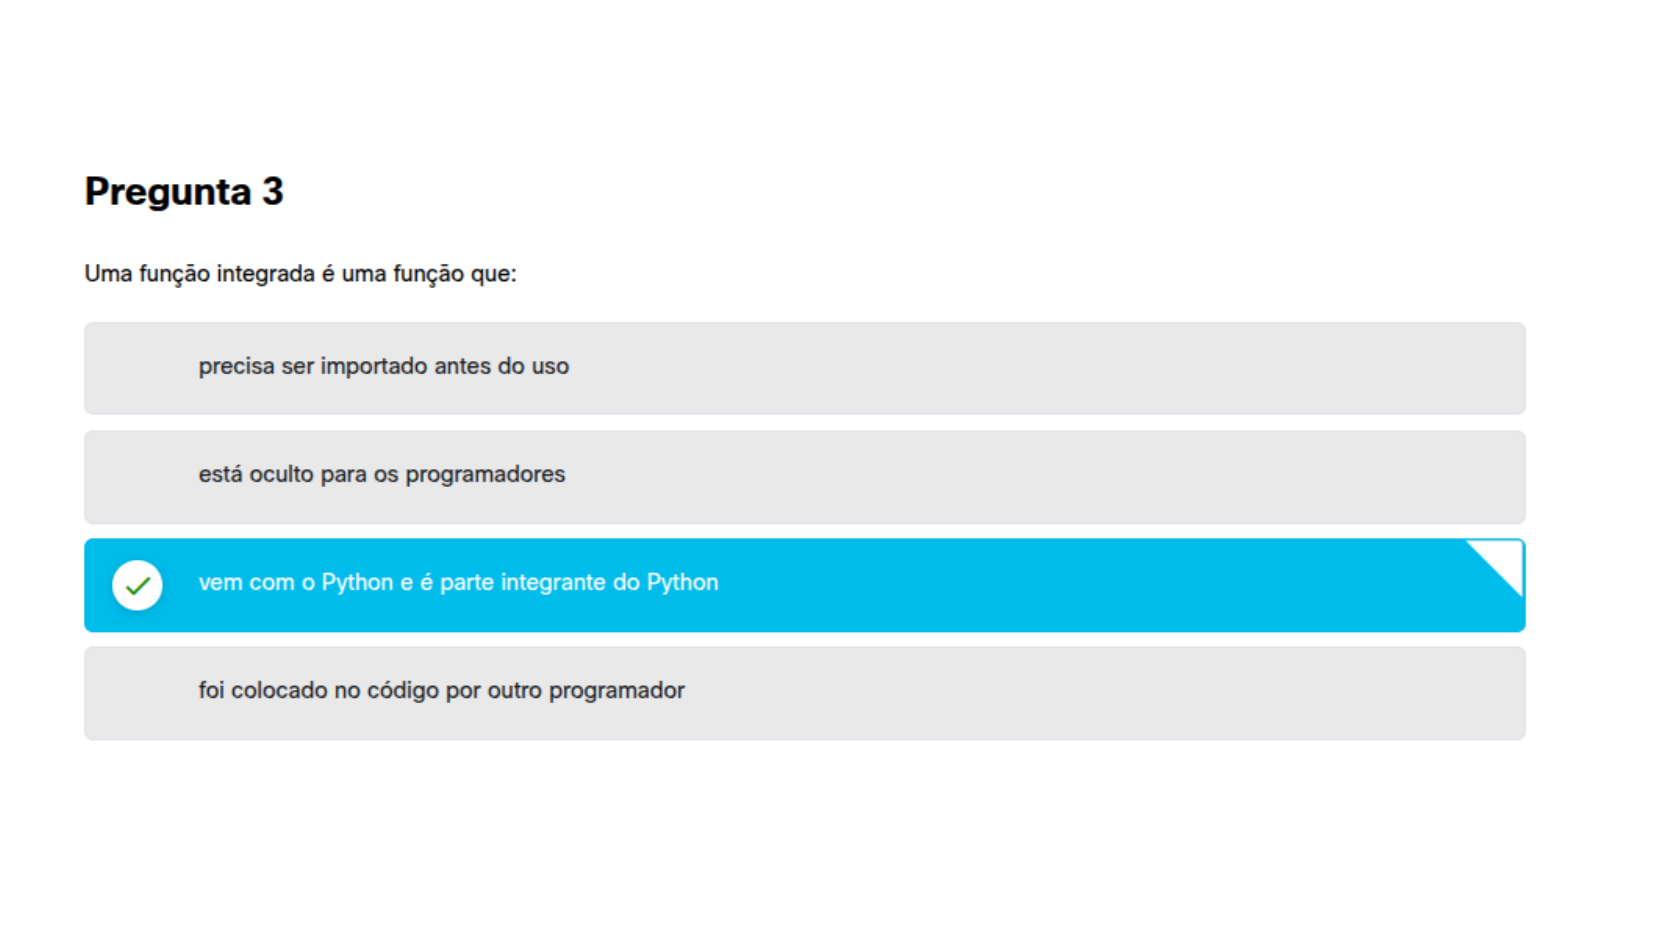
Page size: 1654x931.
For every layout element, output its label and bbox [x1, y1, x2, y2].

picture [72, 158, 1584, 772]
